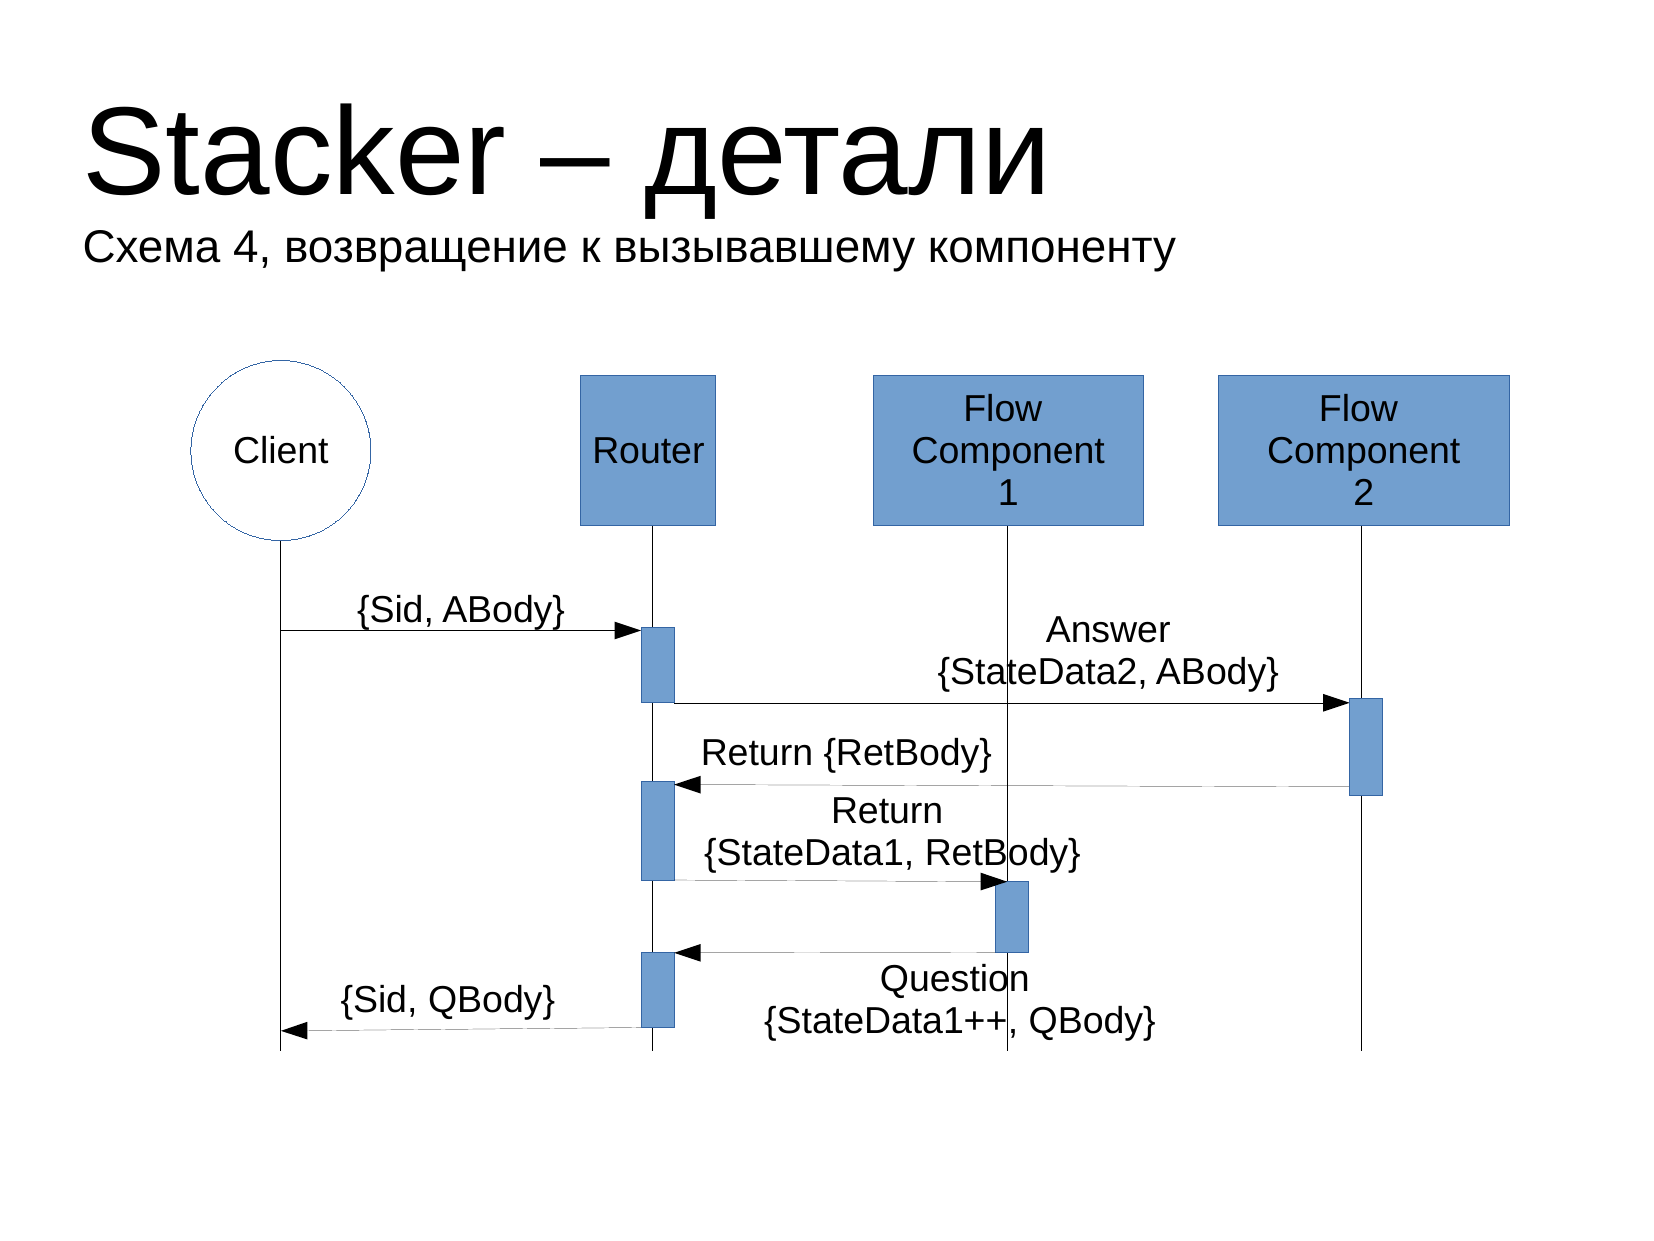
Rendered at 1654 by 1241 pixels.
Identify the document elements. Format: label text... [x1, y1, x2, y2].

text_box [641, 952, 675, 1028]
text_box [1349, 698, 1383, 796]
text_box Return {StateData1, RetBody} [615, 781, 1171, 881]
text_box {Sid, QBody} [325, 970, 611, 1028]
text_box Answer {StateData2, ABody} [855, 601, 1362, 743]
title Stacker – детали Схема 4, возвращение к вызывавшему компоненту [82, 73, 1571, 281]
text_box Flow Component 1 [873, 375, 1144, 526]
text_box Router [580, 375, 716, 526]
text_box Return {RetBody} [648, 724, 1045, 781]
text_box Question {StateData1++, QBody} [690, 950, 1231, 1091]
text_box Client [190, 360, 371, 541]
text_box Flow Component 2 [1218, 375, 1510, 526]
text_box [641, 627, 675, 703]
text_box [995, 881, 1029, 950]
